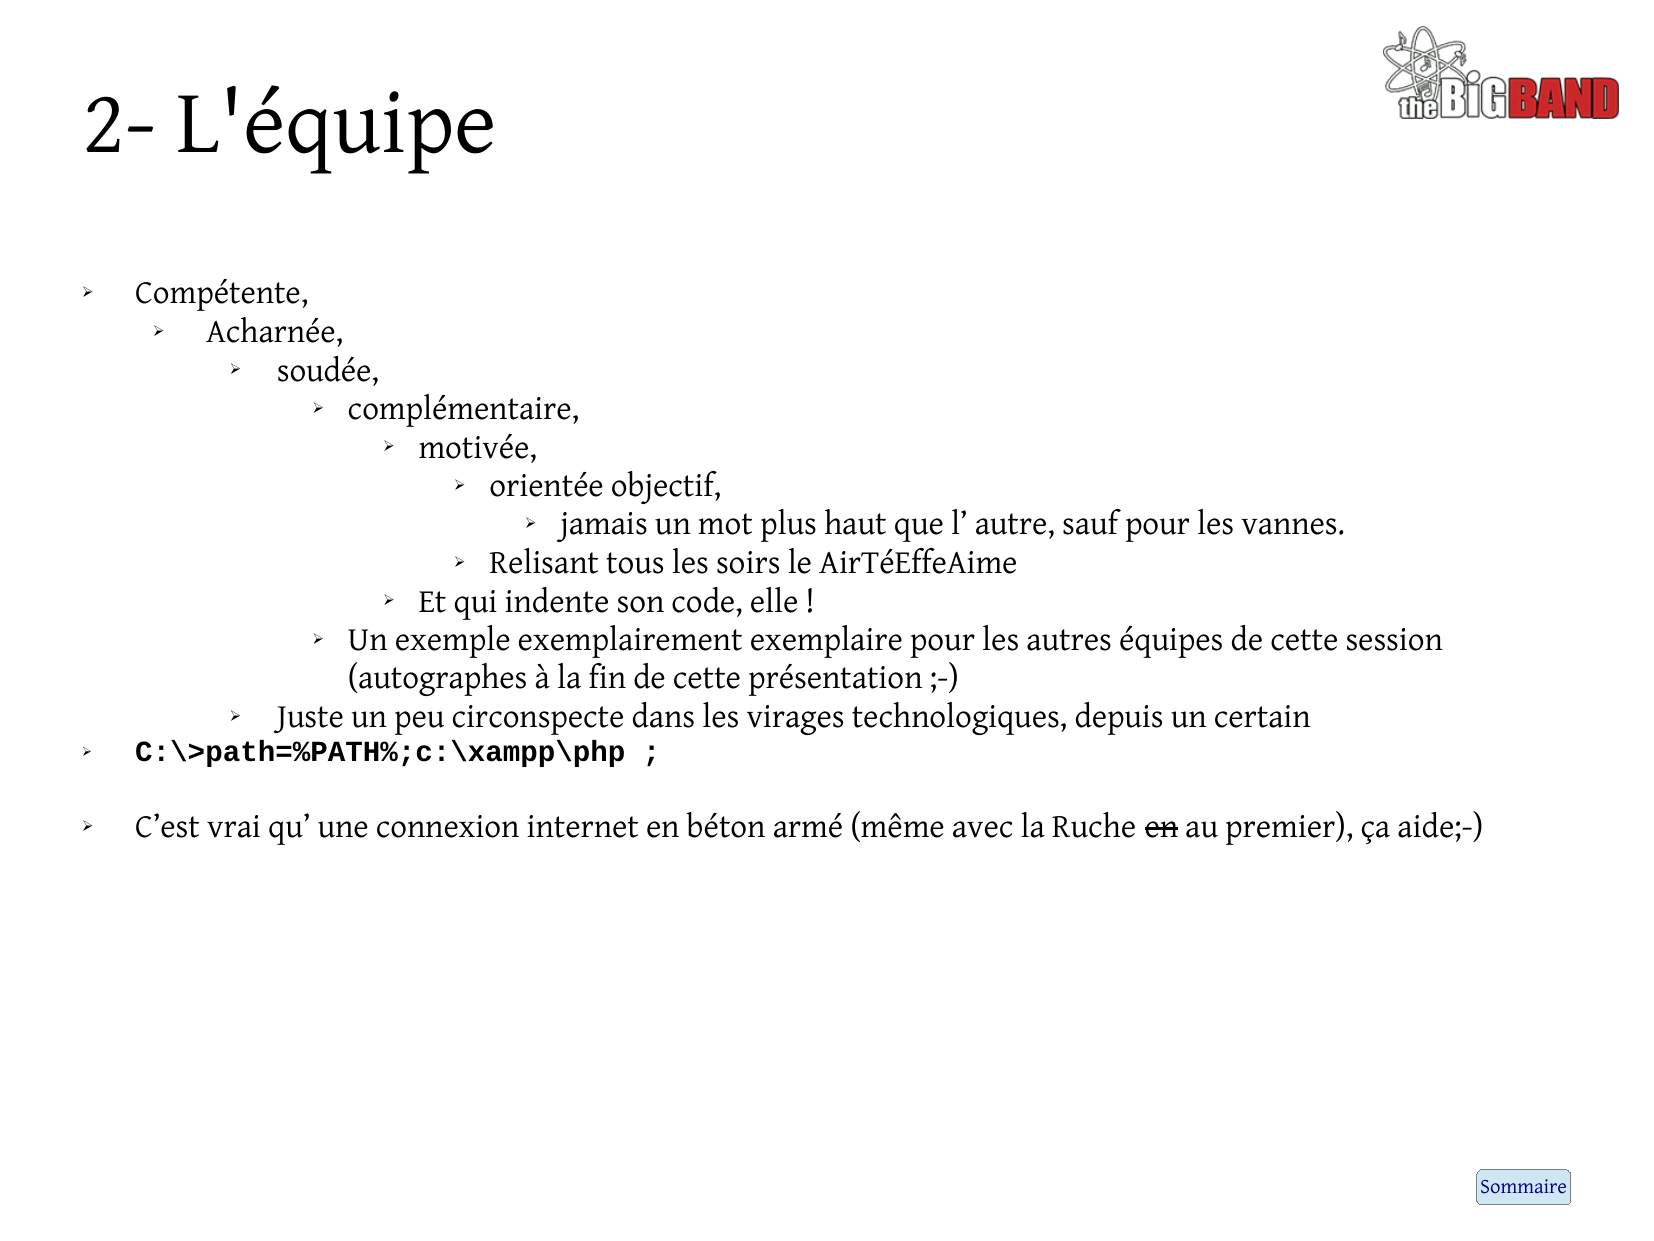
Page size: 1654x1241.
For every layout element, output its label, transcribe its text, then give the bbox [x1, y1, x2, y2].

picture [1383, 26, 1619, 119]
list Compétente, Acharnée, soudée, complémentaire, motivée, orientée objectif, jamais un mot plus haut que l’ autre, sauf pour les vannes. Relisant tous les soirs le AirTéEffeAime Et qui indente son code, elle ! Un exemple exemplairement exemplaire pour les autres équipes de cette session (autographes à la fin de cette présentation ;-) Juste un peu circonspecte dans les virages technologiques, depuis un certain C:\>path=%PATH%;c:\xampp\php ; C’est vrai qu’ une connexion internet en béton armé (même avec la Ruche en au premier), ça aide;-) [64, 259, 1553, 863]
text_box Sommaire [1476, 1169, 1571, 1205]
title 2- L'équipe [82, 49, 1571, 201]
